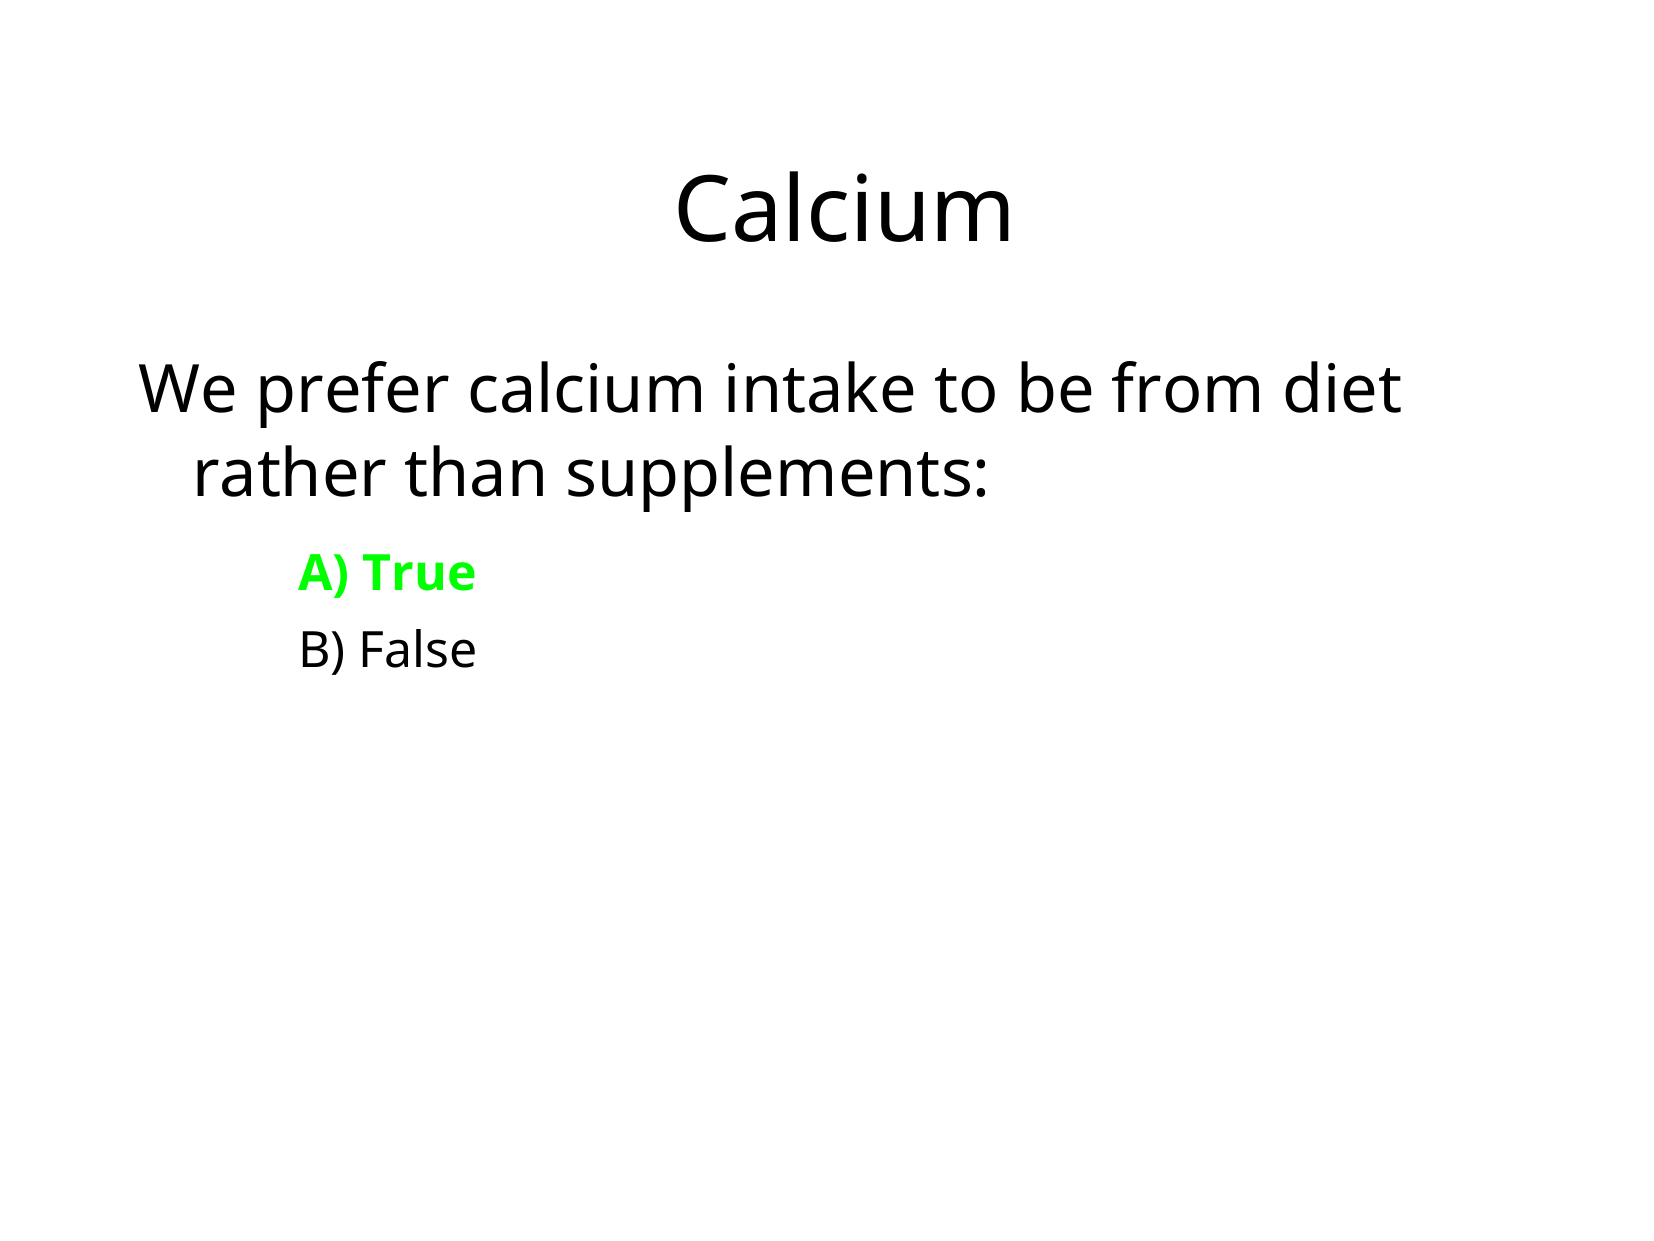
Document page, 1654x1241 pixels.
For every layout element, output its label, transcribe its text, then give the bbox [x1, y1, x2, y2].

title Calcium [121, 152, 1534, 260]
list We prefer calcium intake to be from diet rather than supplements: A) True B) False [121, 344, 1534, 646]
